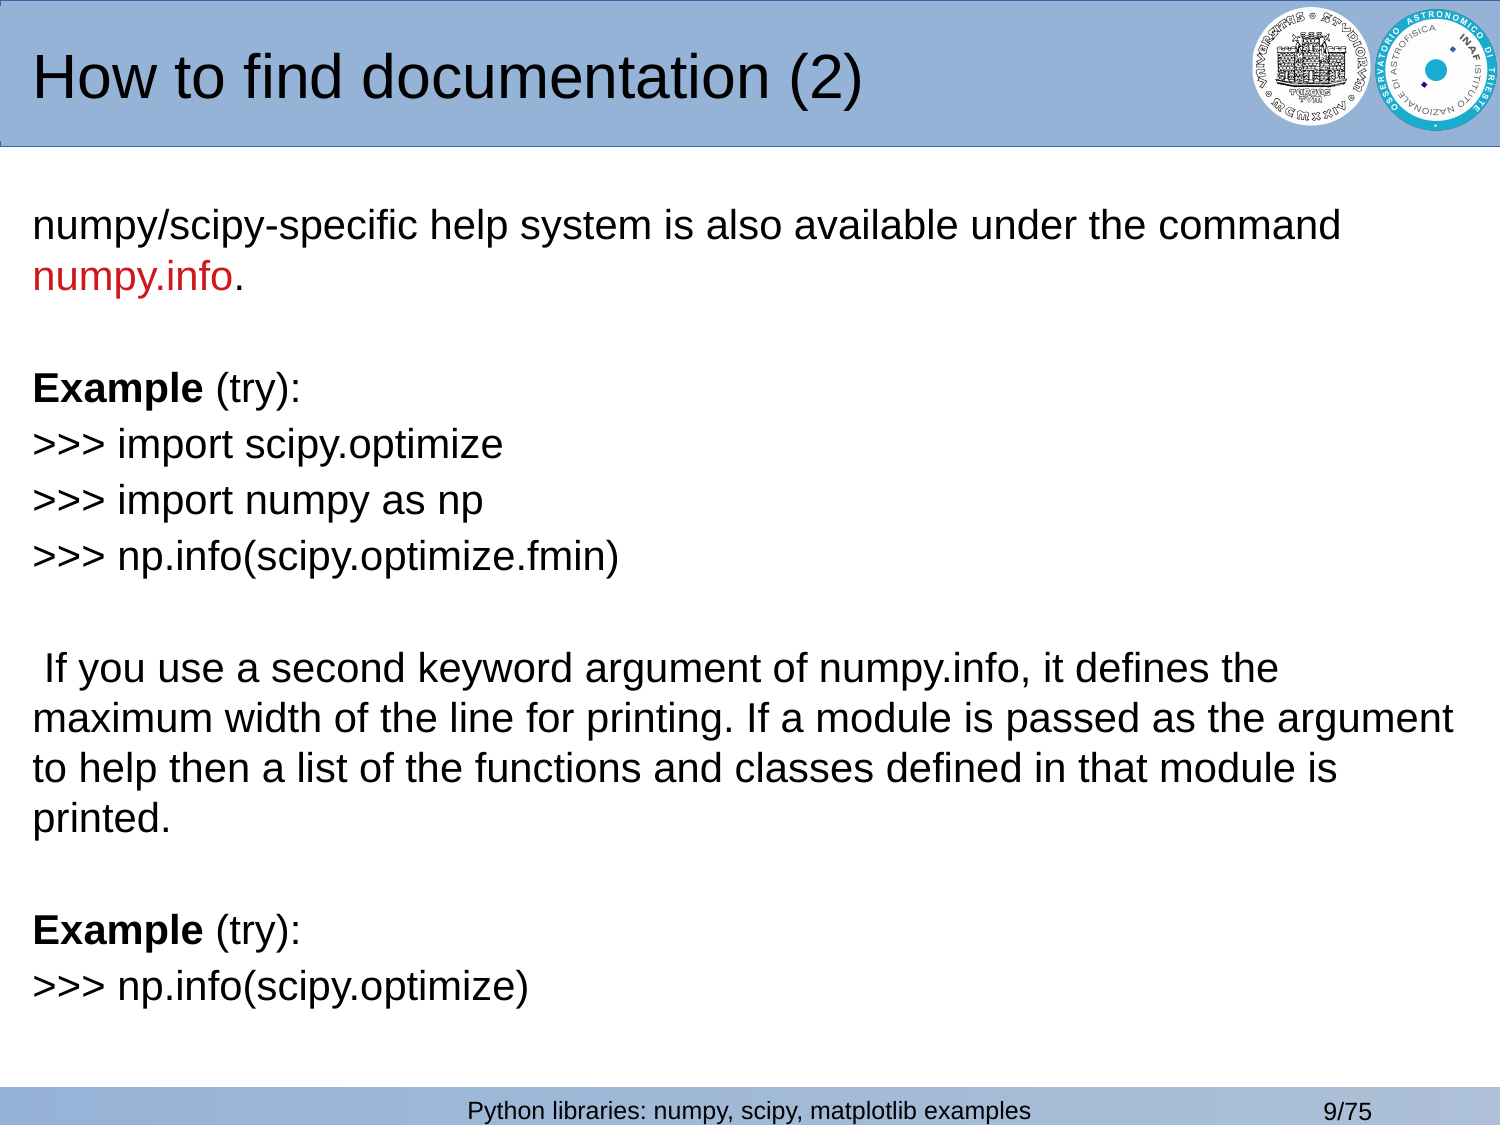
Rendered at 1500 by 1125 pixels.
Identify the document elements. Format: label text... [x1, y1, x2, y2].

picture [1253, 0, 1500, 156]
list numpy/scipy-specific help system is also available under the command numpy.info. Example (try): >>> import scipy.optimize >>> import numpy as np >>> np.info(scipy.optimize.fmin) If you use a second keyword argument of numpy.info, it defines the maximum width of the line for printing. If a module is passed as the argument to help then a list of the functions and classes defined in that module is printed. Example (try): >>> np.info(scipy.optimize) [17, 190, 1473, 1037]
text_box How to find documentation (2) [0, 5, 1253, 141]
